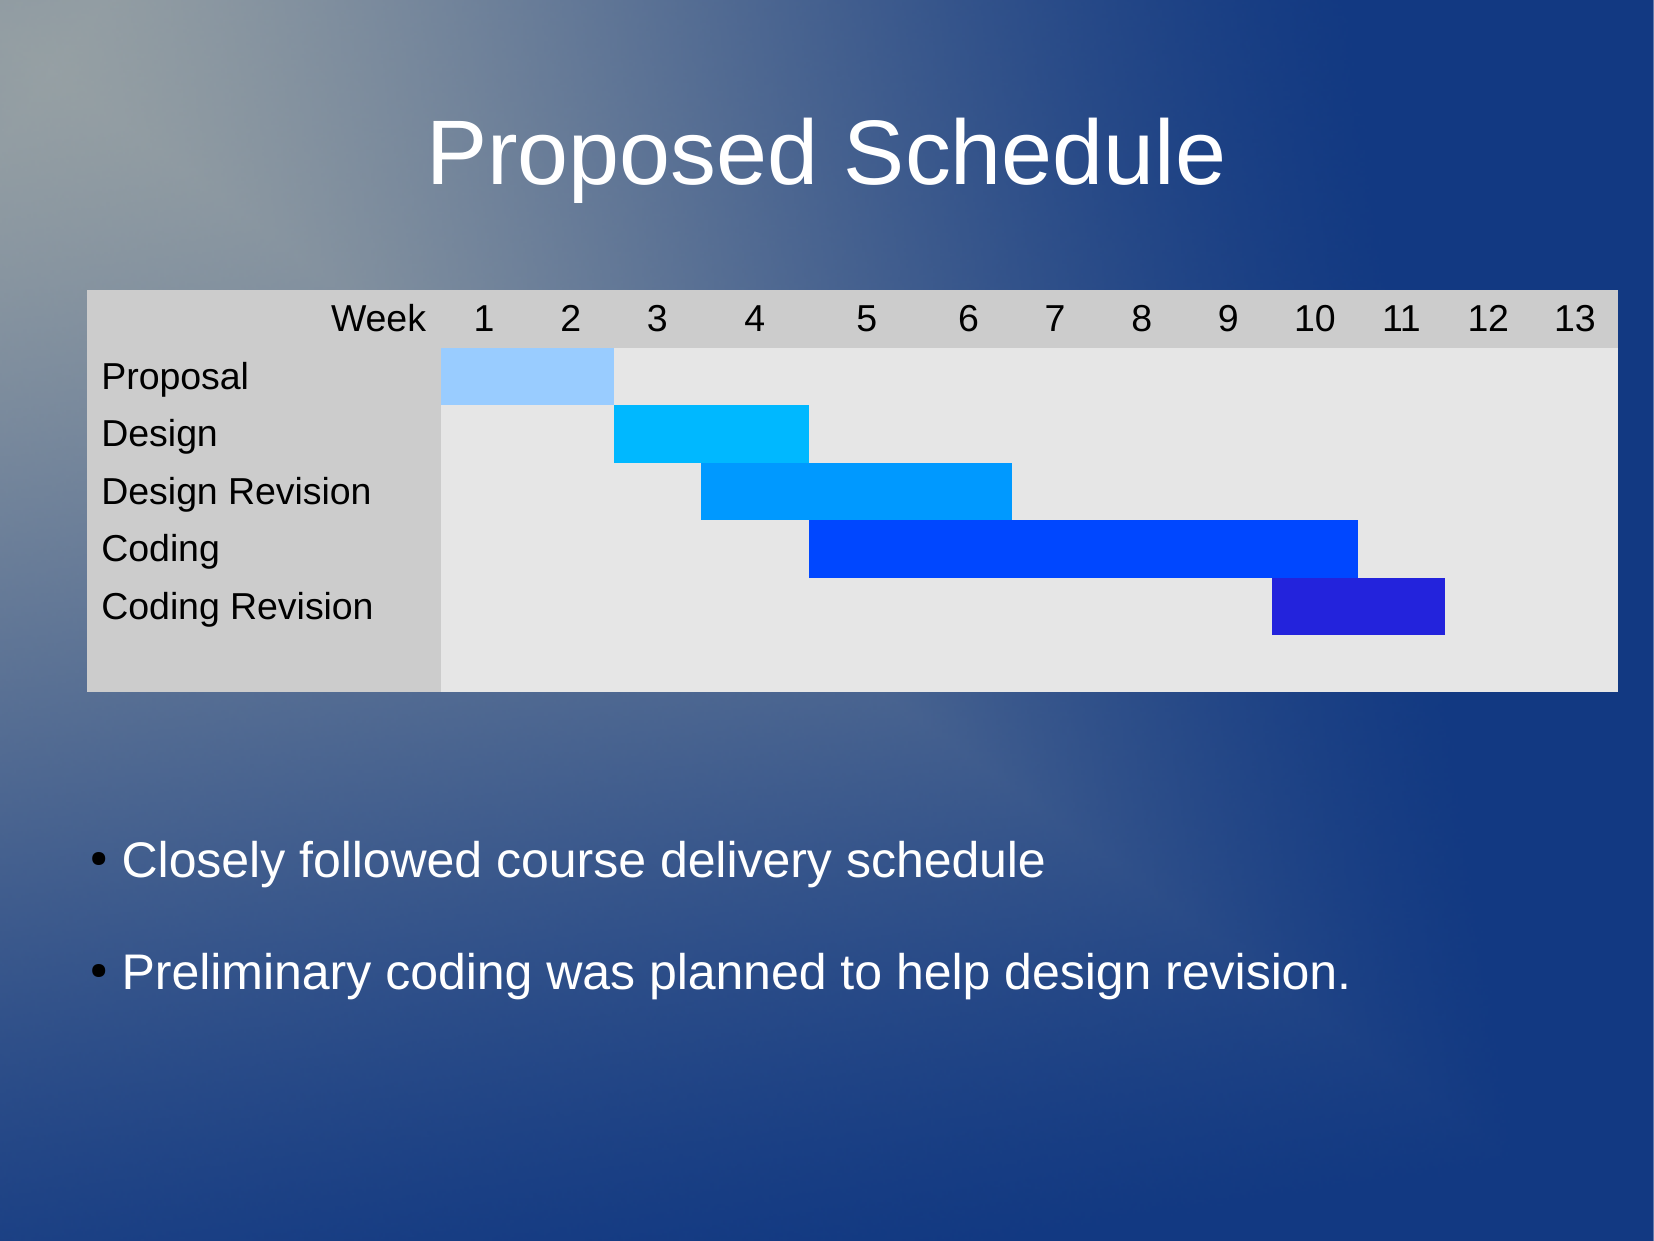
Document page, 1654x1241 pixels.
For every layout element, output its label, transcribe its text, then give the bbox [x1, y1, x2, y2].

table_header Week [87, 290, 441, 348]
table_cell [1098, 635, 1185, 692]
table_cell [701, 635, 809, 692]
table_cell [441, 348, 614, 405]
table_cell [701, 348, 809, 405]
table_cell [1358, 635, 1445, 692]
table_cell [1272, 405, 1358, 463]
table_cell [701, 578, 809, 635]
table_cell [1098, 405, 1185, 463]
table_cell [809, 405, 925, 463]
table_cell [614, 348, 701, 405]
table_cell [1445, 463, 1532, 520]
table_cell [1272, 635, 1358, 692]
table_cell [527, 635, 614, 692]
table_cell [527, 405, 614, 463]
table_cell [701, 520, 809, 578]
table_cell [441, 405, 527, 463]
table_cell [809, 635, 925, 692]
table_cell [1272, 578, 1445, 635]
table_cell [527, 520, 614, 578]
table_header 7 [1012, 290, 1098, 348]
table_cell [527, 578, 614, 635]
table_cell [1185, 578, 1272, 635]
table_cell Coding [87, 520, 441, 578]
table_cell [1532, 578, 1618, 635]
table_cell [1358, 520, 1445, 578]
table_cell [614, 635, 701, 692]
table_cell [925, 578, 1012, 635]
table_cell [1358, 348, 1445, 405]
table_cell [1358, 463, 1445, 520]
table_cell Coding Revision [87, 578, 441, 635]
table_cell [925, 405, 1012, 463]
table_cell [1012, 348, 1098, 405]
table_header 4 [701, 290, 809, 348]
table_cell [1185, 405, 1272, 463]
table_cell [1185, 463, 1272, 520]
table_cell [925, 635, 1012, 692]
table_cell [614, 520, 701, 578]
table_header 9 [1185, 290, 1272, 348]
table_cell [614, 405, 809, 463]
table_header 12 [1445, 290, 1532, 348]
table_cell Proposal [87, 348, 441, 405]
table_cell [1098, 578, 1185, 635]
table_cell [1098, 463, 1185, 520]
table_cell [527, 463, 614, 520]
table_cell [1445, 348, 1532, 405]
table_cell [809, 578, 925, 635]
table_cell [1185, 348, 1272, 405]
title Proposed Schedule [82, 49, 1571, 257]
table_cell [614, 578, 701, 635]
table_cell [1272, 348, 1358, 405]
table_cell [1445, 578, 1532, 635]
table_header 10 [1272, 290, 1358, 348]
table_cell [441, 578, 527, 635]
table_cell [441, 635, 527, 692]
table_cell [1012, 635, 1098, 692]
table_cell [1532, 405, 1618, 463]
table_cell [1532, 463, 1618, 520]
table_cell [1012, 405, 1098, 463]
table_cell [87, 635, 441, 692]
table_cell Design [87, 405, 441, 463]
table_cell [809, 348, 925, 405]
table_cell [701, 463, 1012, 520]
table_cell [1445, 520, 1532, 578]
table_cell [441, 520, 527, 578]
table_cell [1272, 463, 1358, 520]
table_header 3 [614, 290, 701, 348]
table_cell [1445, 405, 1532, 463]
table_cell Design Revision [87, 463, 441, 520]
table_cell [809, 520, 1358, 578]
table_header 6 [925, 290, 1012, 348]
table_header 13 [1532, 290, 1618, 348]
table_cell [1532, 520, 1618, 578]
table_header 2 [527, 290, 614, 348]
table_cell [1012, 578, 1098, 635]
text_box Closely followed course delivery schedule Preliminary coding was planned to help design revision. [75, 825, 1576, 1008]
table_cell [1532, 635, 1618, 692]
picture [0, 0, 1654, 1241]
table_cell [1098, 348, 1185, 405]
table_cell [1532, 348, 1618, 405]
table_header 1 [441, 290, 527, 348]
table_cell [1012, 463, 1098, 520]
table_cell [441, 463, 527, 520]
table_cell [1185, 635, 1272, 692]
table_cell [614, 463, 701, 520]
table_header 8 [1098, 290, 1185, 348]
table_header 5 [809, 290, 925, 348]
table_cell [1445, 635, 1532, 692]
table_header 11 [1358, 290, 1445, 348]
table_cell [1358, 405, 1445, 463]
table_cell [925, 348, 1012, 405]
